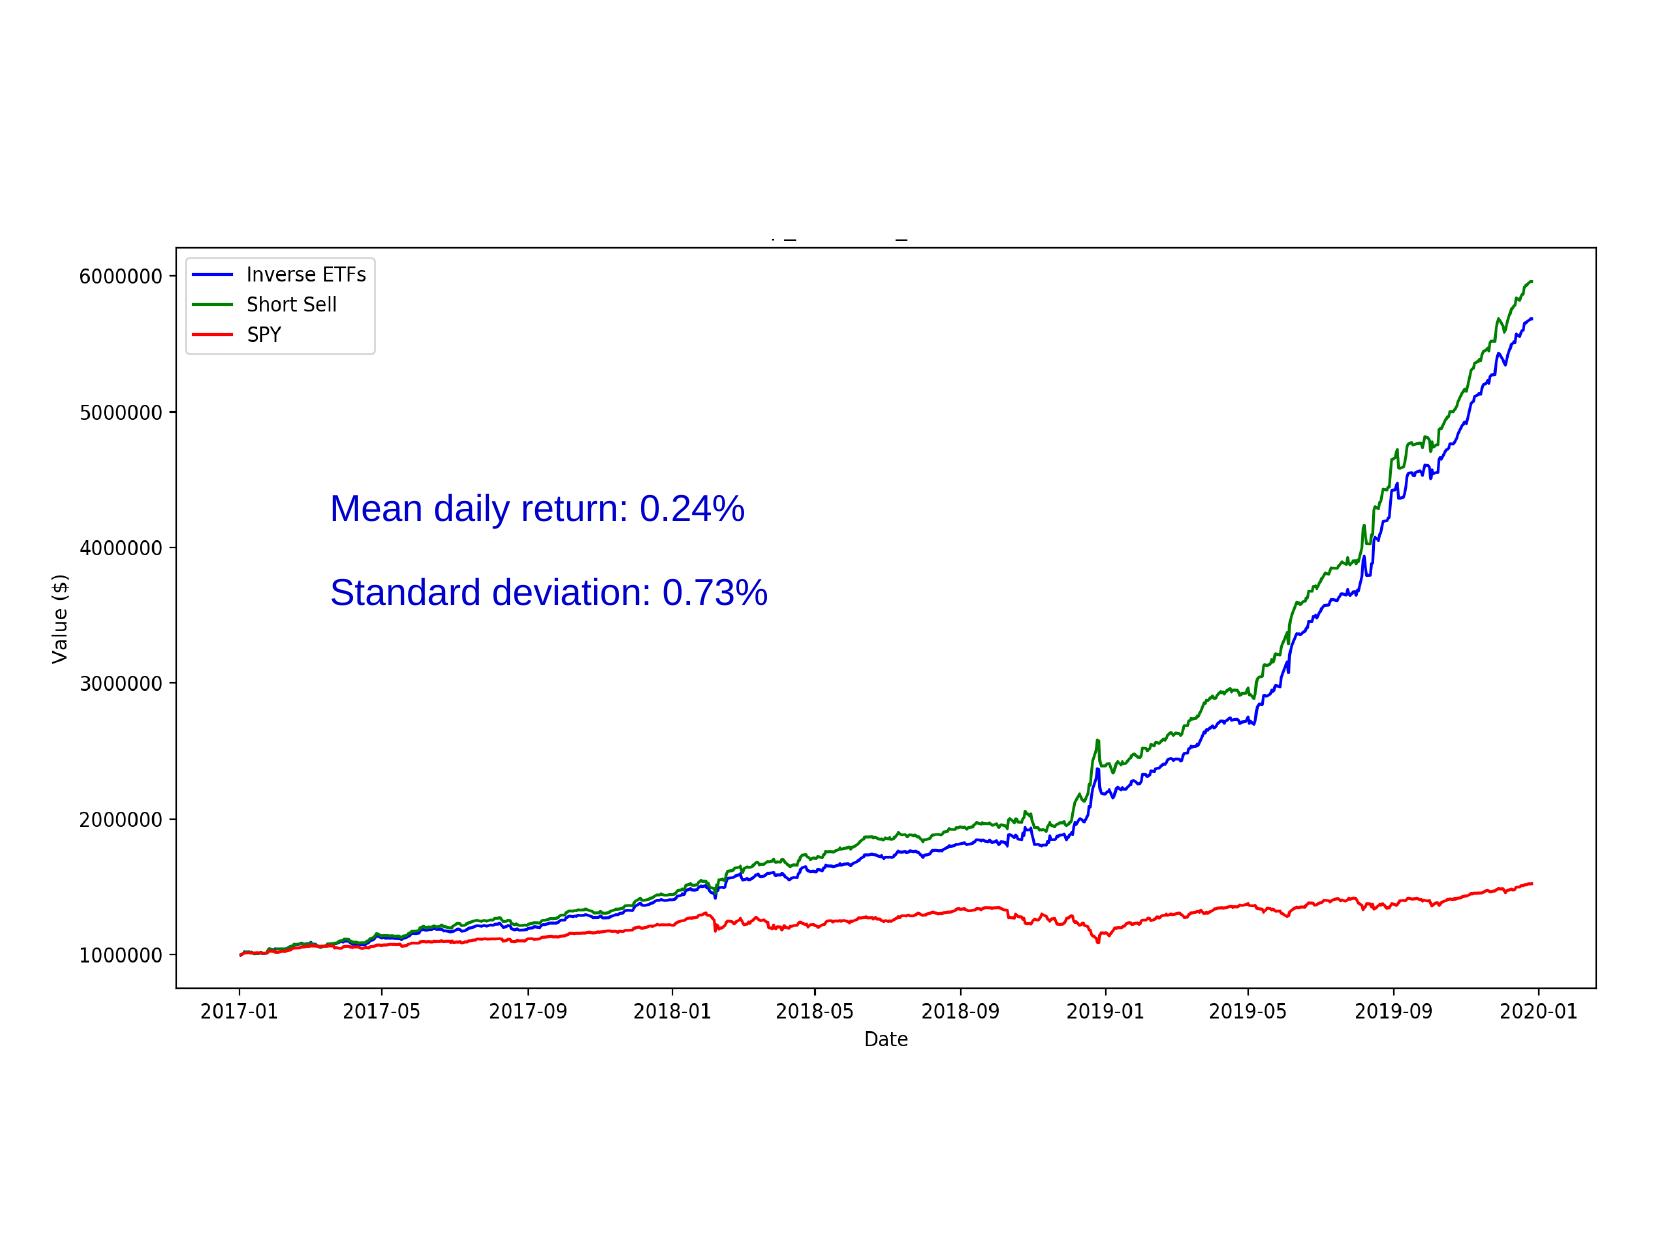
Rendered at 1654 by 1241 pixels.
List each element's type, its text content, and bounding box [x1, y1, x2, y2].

text_box Mean daily return: 0.24% Standard deviation: 0.73% [315, 480, 991, 766]
picture [39, 239, 1630, 1066]
